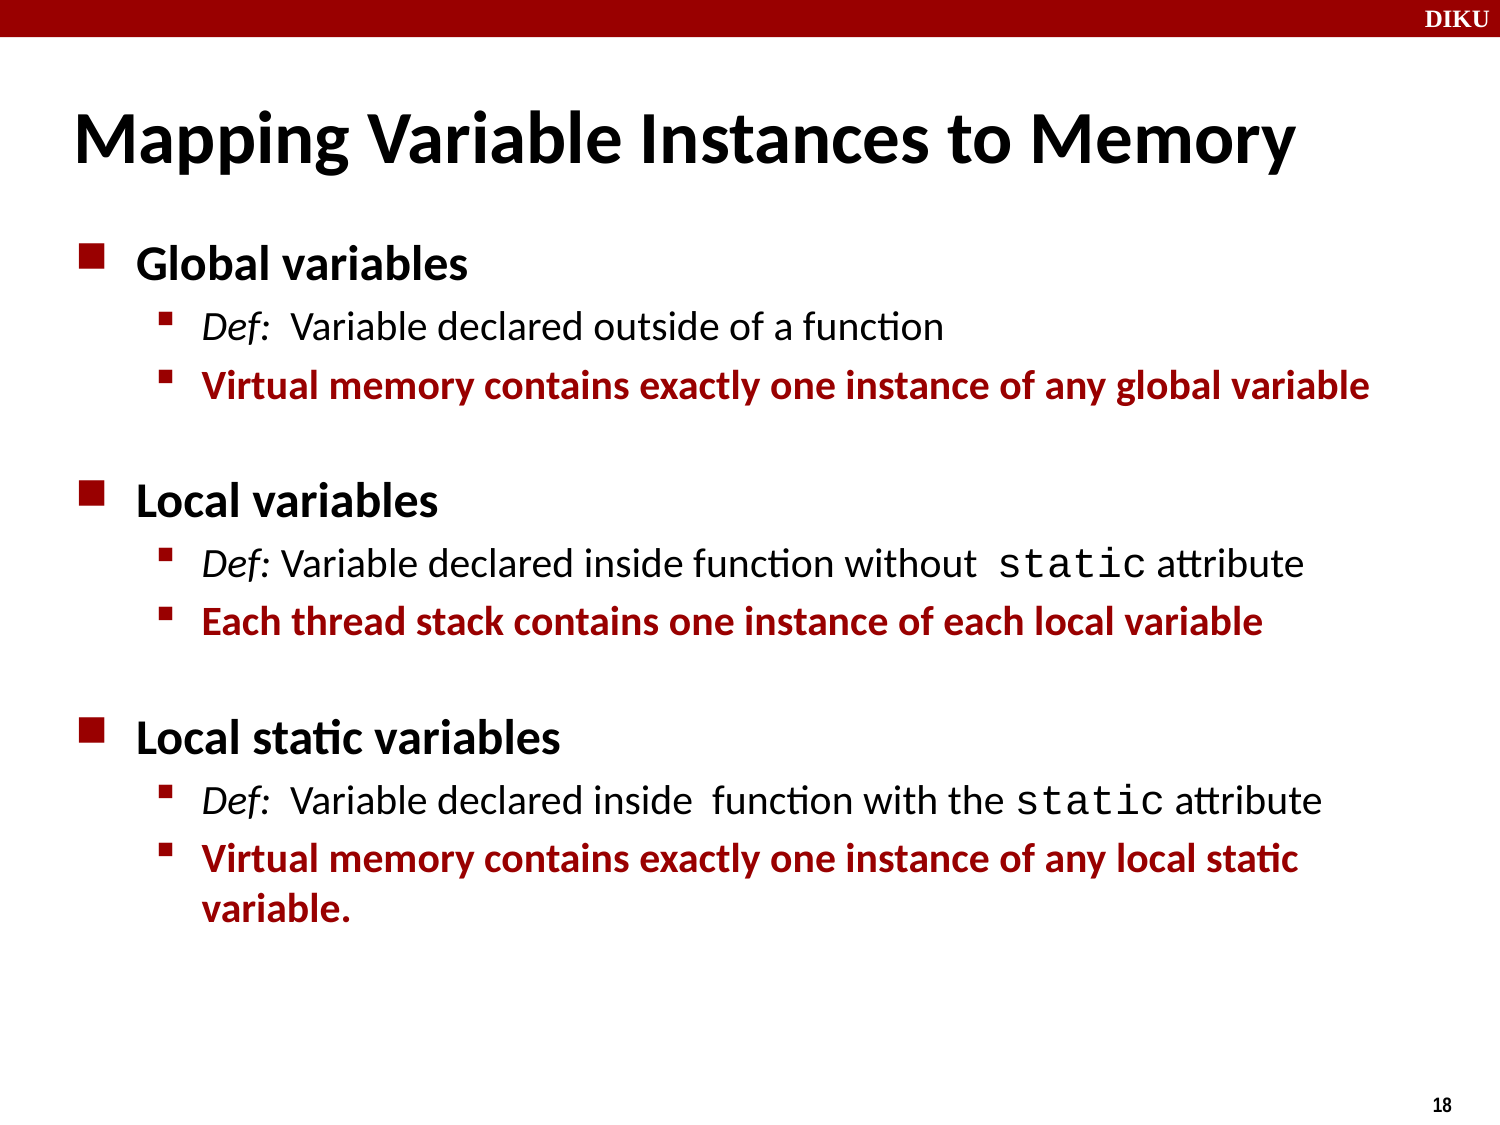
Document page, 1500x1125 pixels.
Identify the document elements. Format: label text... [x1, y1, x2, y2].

text_box Global variables Def: Variable declared outside of a function Virtual memory contains exactly one instance of any global variable Local variables Def: Variable declared inside function without static attribute Each thread stack contains one instance of each local variable Local static variables Def: Variable declared inside function with the static attribute Virtual memory contains exactly one instance of any local static variable. [65, 223, 1450, 1039]
text_box Mapping Variable Instances to Memory [58, 71, 1450, 197]
